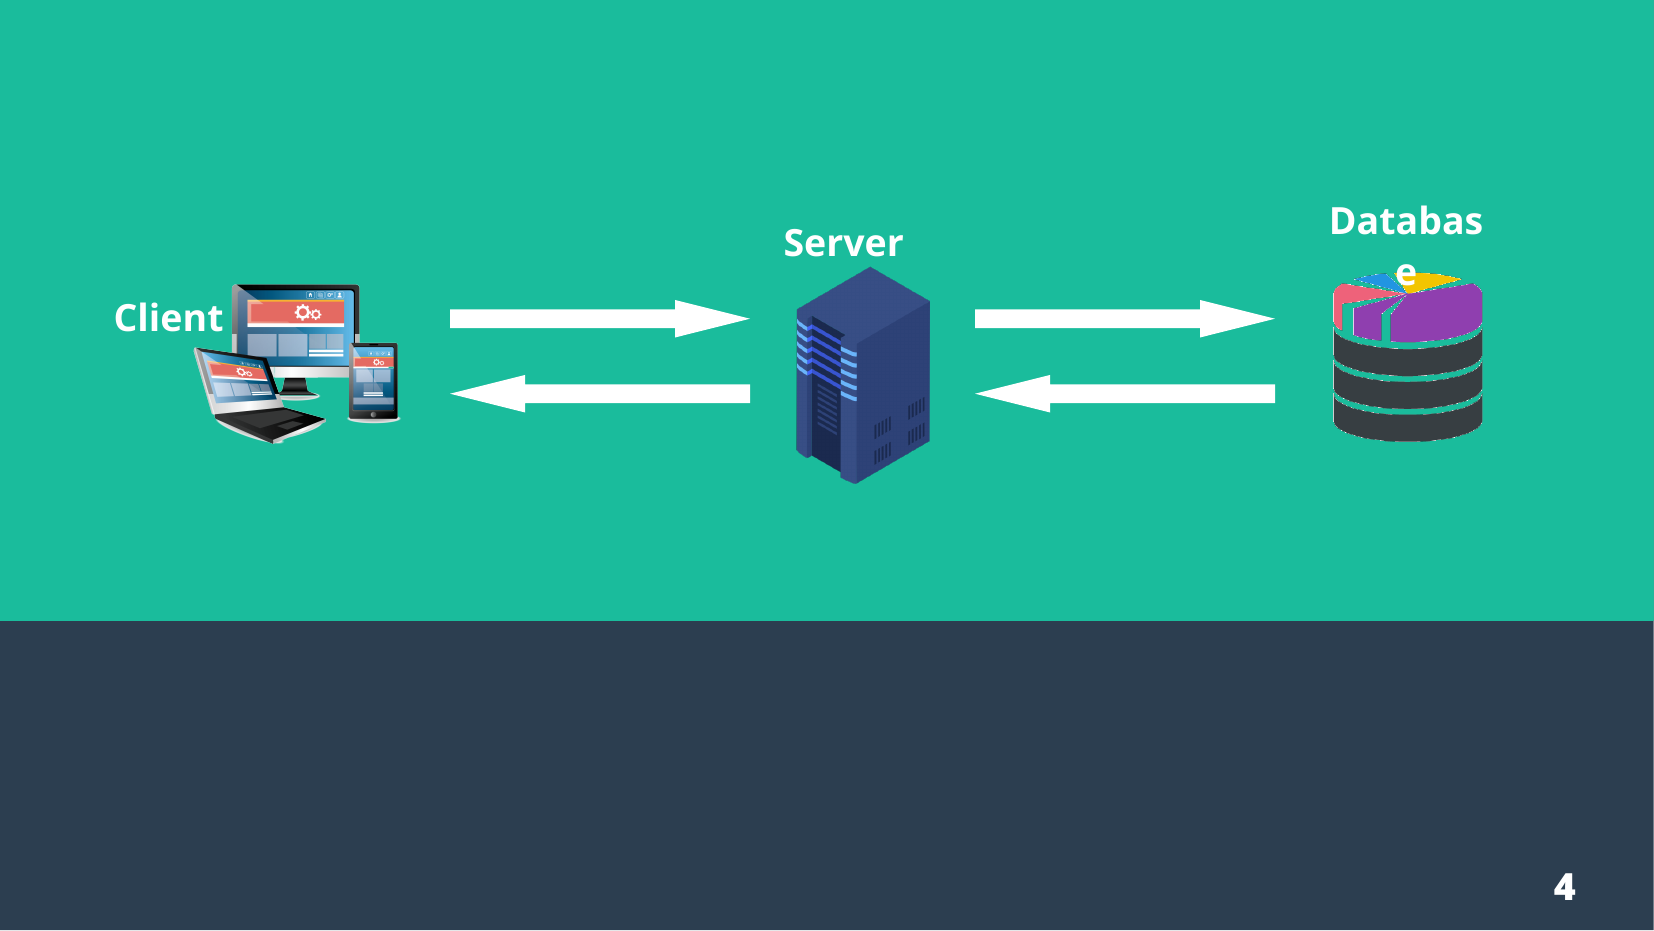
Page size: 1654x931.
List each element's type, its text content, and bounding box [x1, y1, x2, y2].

picture [187, 262, 413, 460]
text_box [975, 374, 1276, 413]
picture [1312, 301, 1501, 451]
picture [750, 262, 976, 488]
text_box Database [1312, 190, 1501, 301]
text_box [975, 299, 1276, 338]
text_box Server [750, 187, 938, 297]
text_box [450, 374, 751, 413]
text_box [450, 299, 751, 338]
text_box Client [75, 262, 263, 372]
